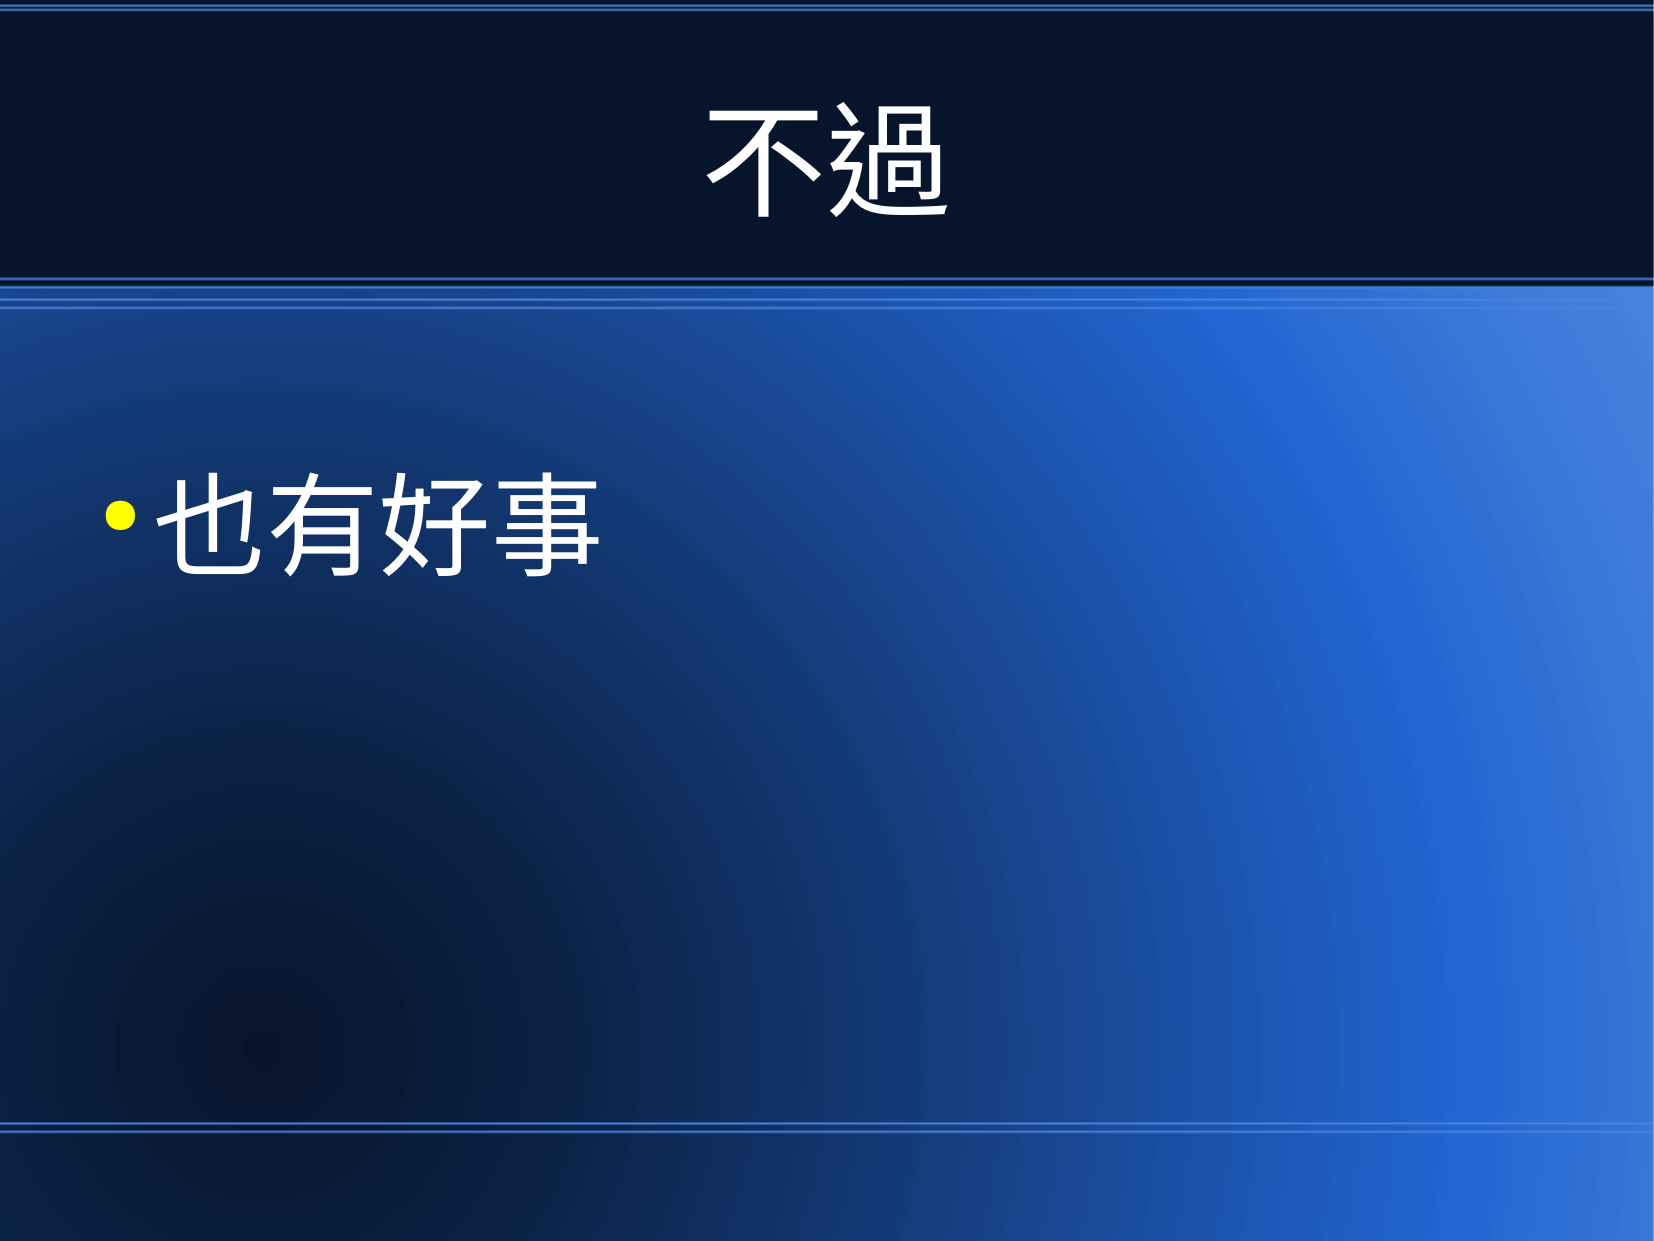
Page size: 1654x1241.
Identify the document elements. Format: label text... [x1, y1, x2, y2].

title 不過 [82, 49, 1571, 257]
list 也有好事 [82, 355, 1571, 1241]
picture [0, 0, 1654, 1241]
